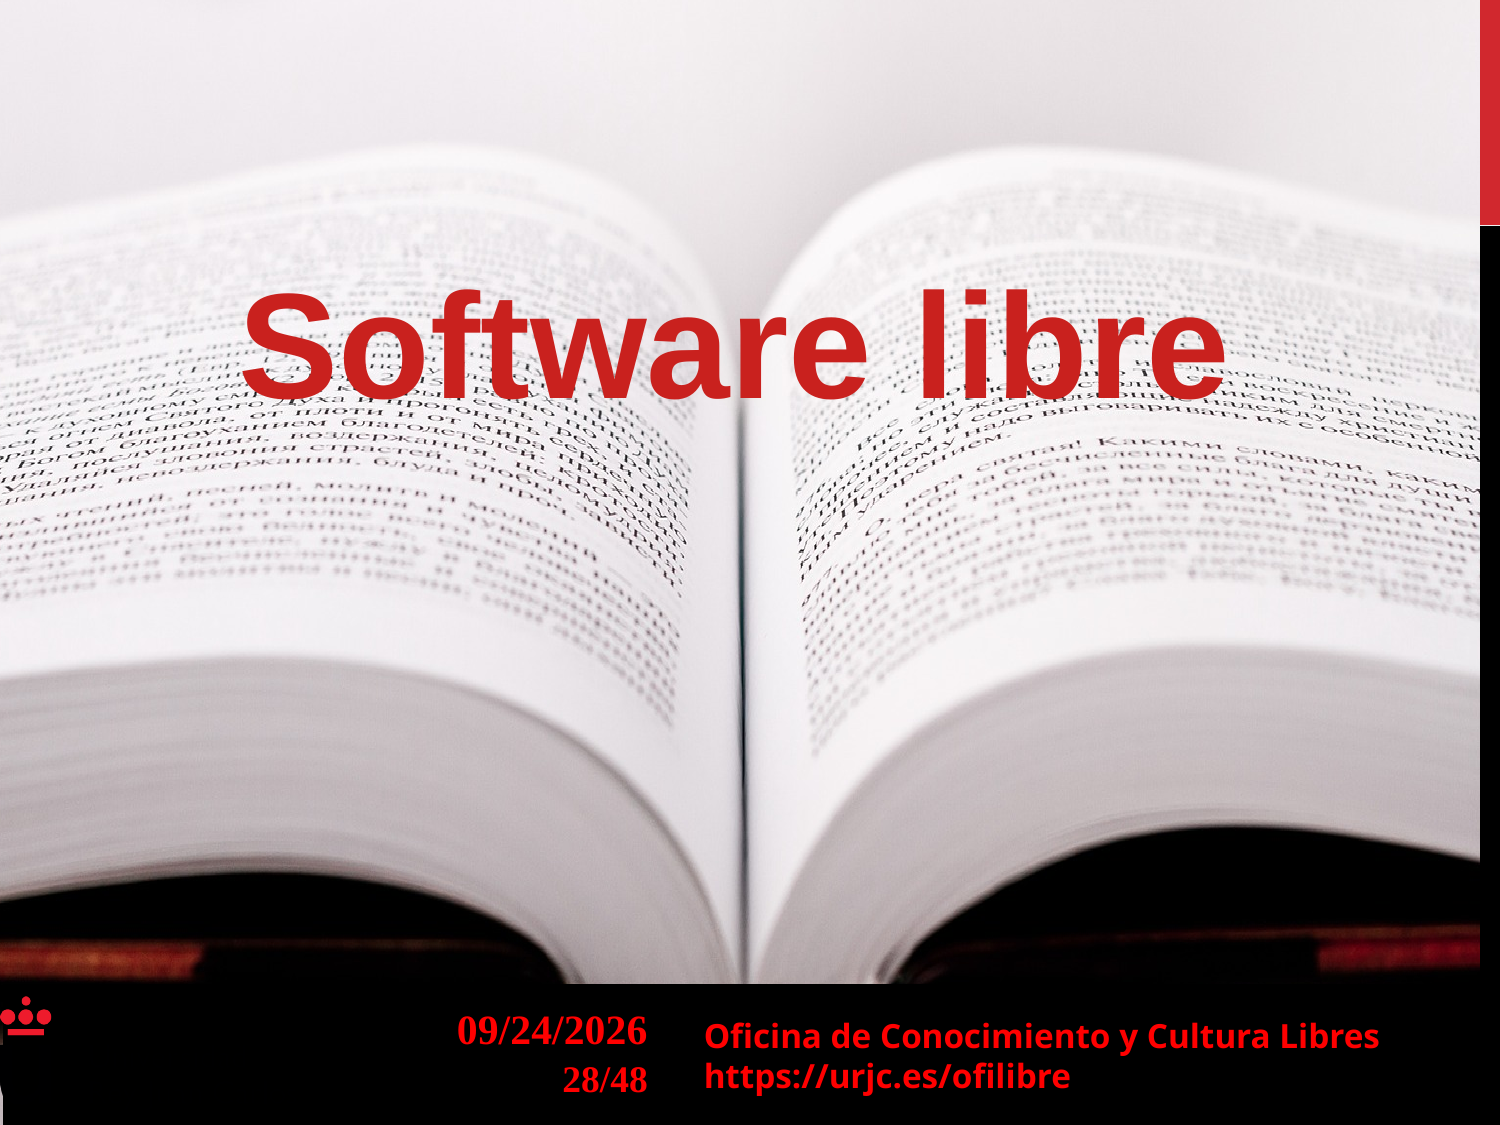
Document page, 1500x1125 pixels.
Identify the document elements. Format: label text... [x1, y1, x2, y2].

text_box Software libre [120, 254, 1351, 605]
title [75, 285, 1425, 661]
picture [0, 0, 1500, 1014]
